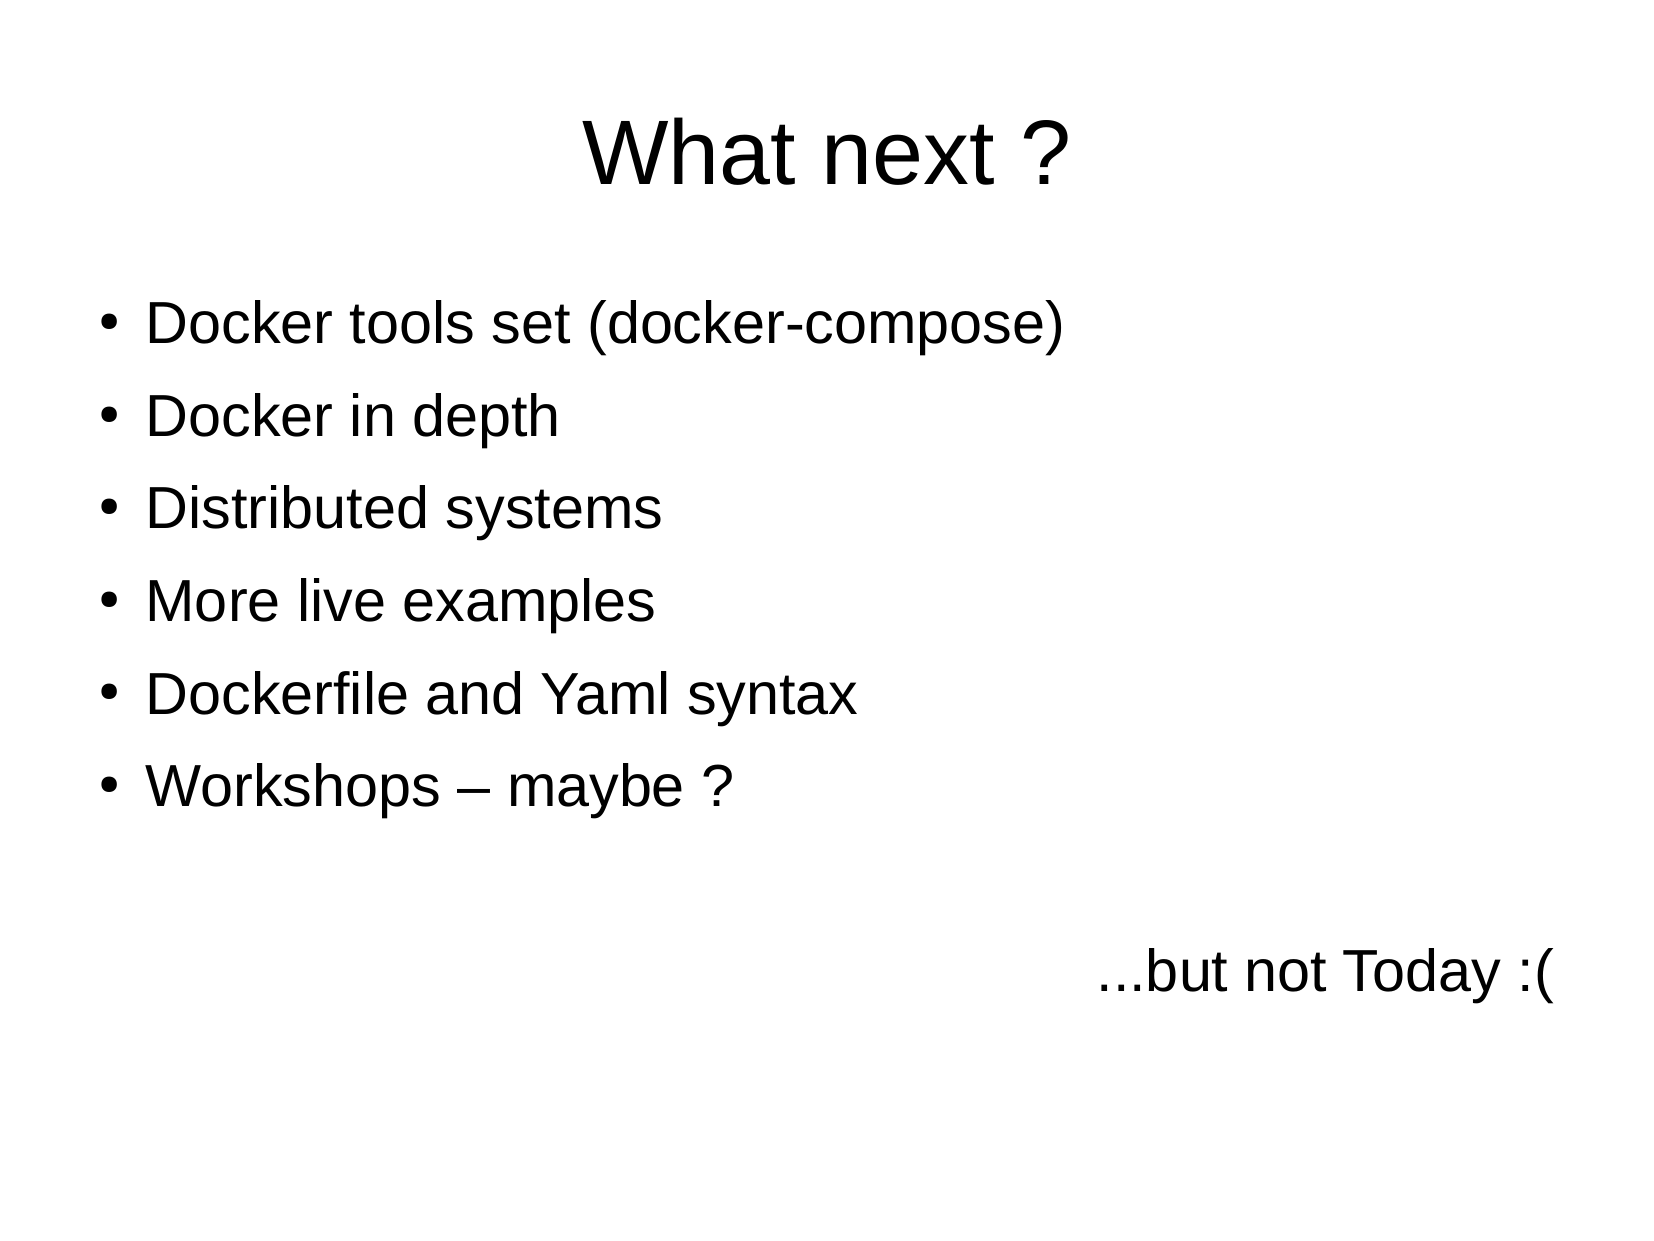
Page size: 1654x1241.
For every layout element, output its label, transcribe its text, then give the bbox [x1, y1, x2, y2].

title What next ? [82, 49, 1571, 257]
list Docker tools set (docker-compose) Docker in depth Distributed systems More live examples Dockerfile and Yaml syntax Workshops – maybe ? ...but not Today :( [82, 290, 1571, 1010]
